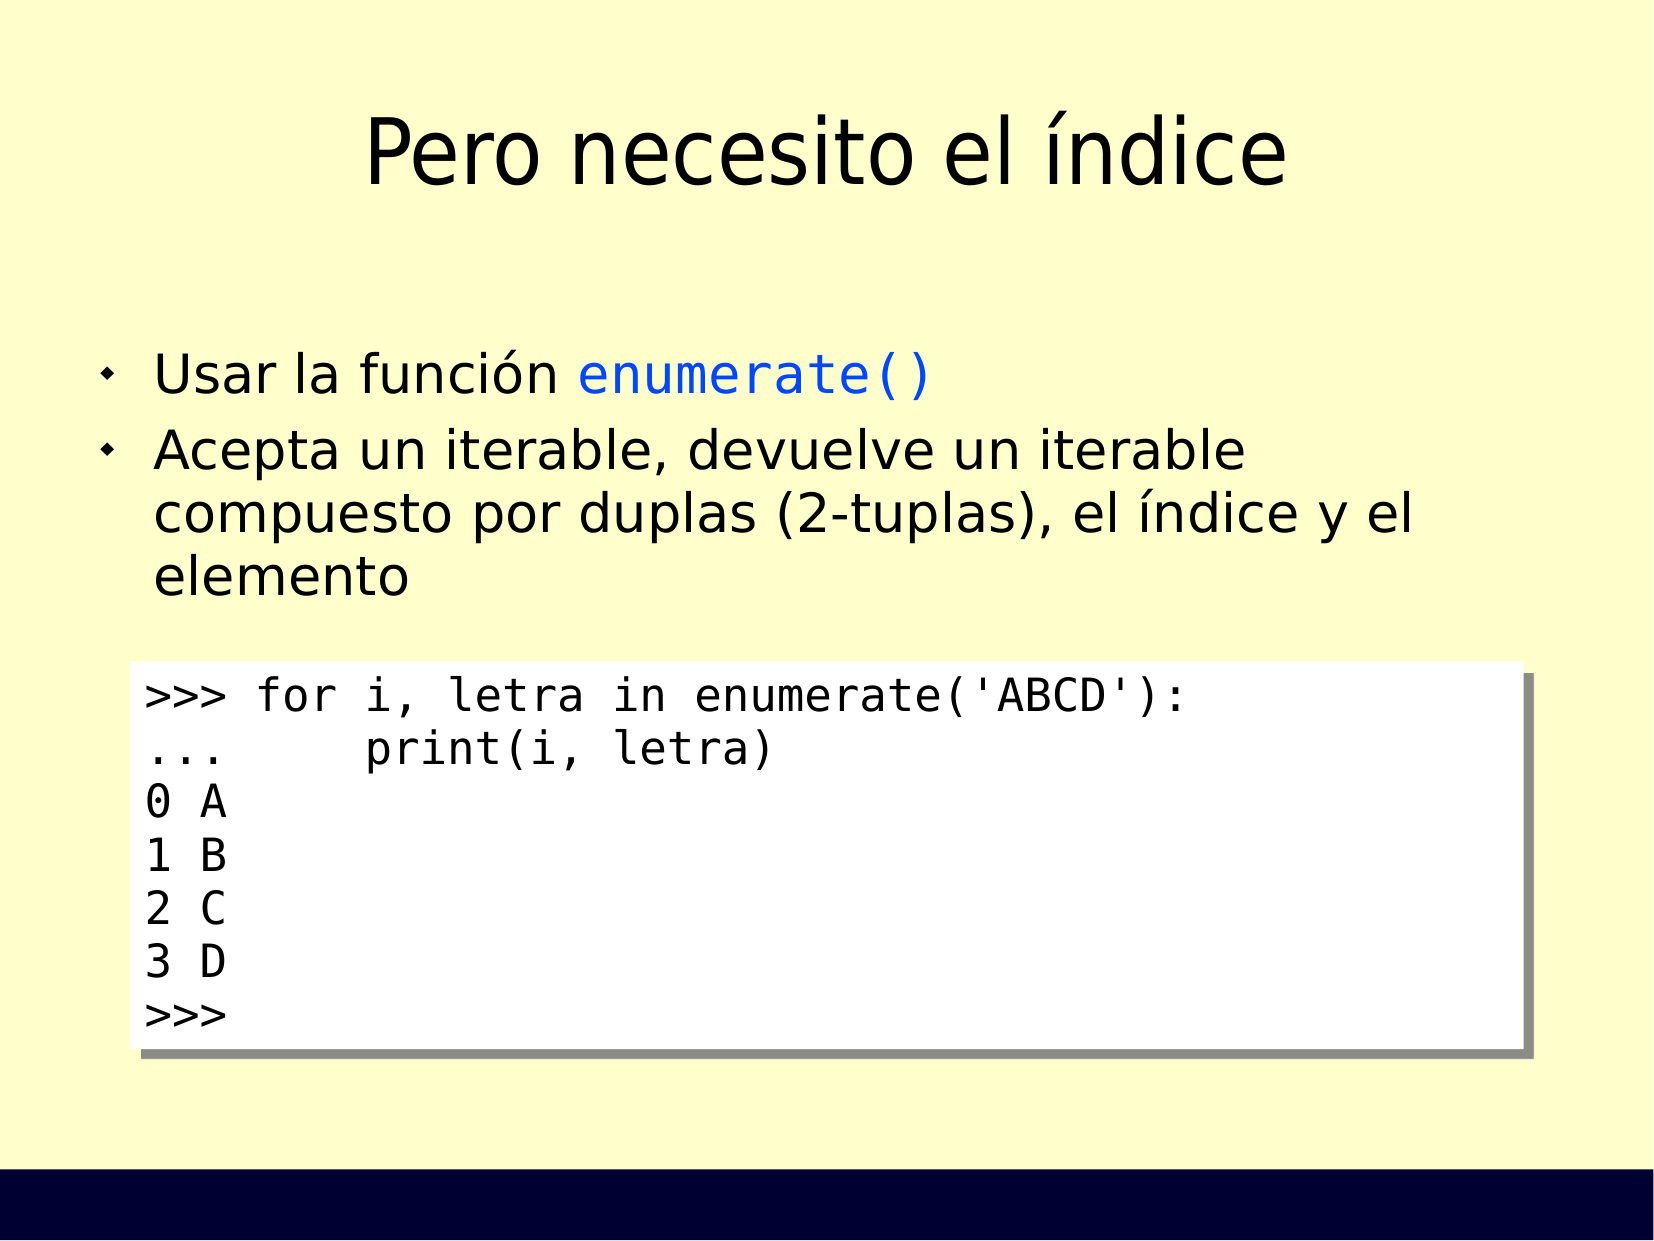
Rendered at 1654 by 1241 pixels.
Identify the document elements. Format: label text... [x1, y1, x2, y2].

text_box >>> for i, letra in enumerate('ABCD'): ... print(i, letra) 0 A 1 B 2 C 3 D >>> [129, 661, 1524, 1050]
title Pero necesito el índice [82, 49, 1571, 257]
list Usar la función enumerate() Acepta un iterable, devuelve un iterable compuesto por duplas (2-tuplas), el índice y el elemento [82, 290, 1538, 662]
